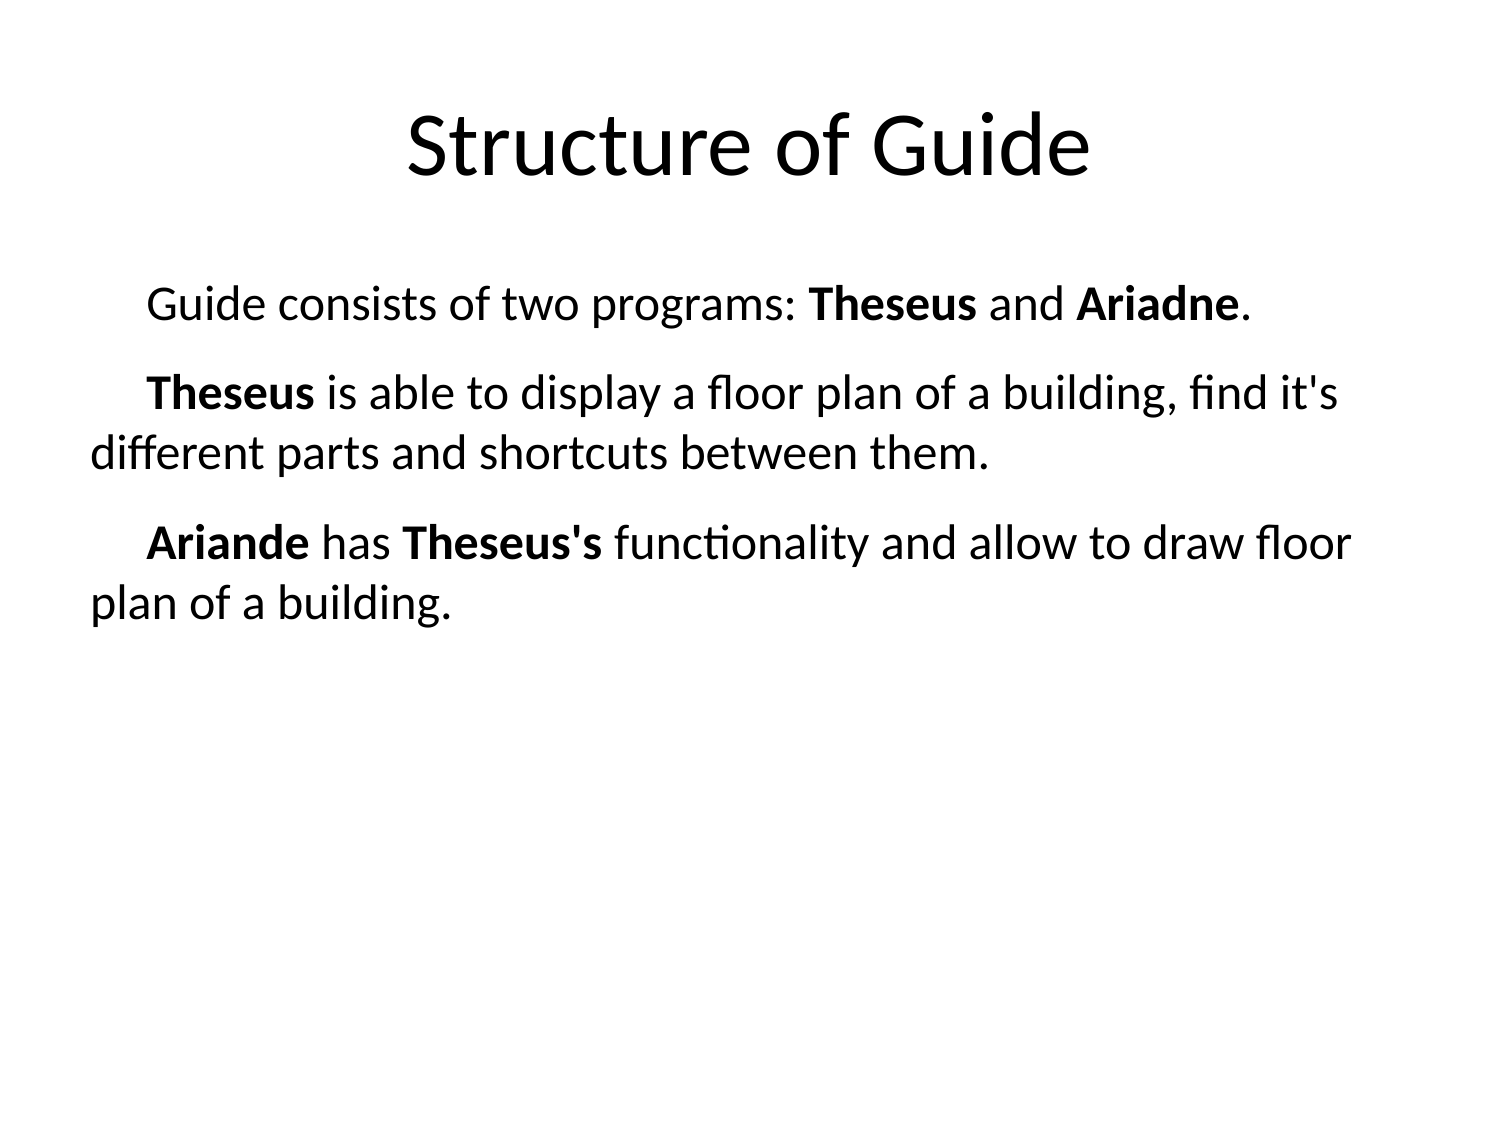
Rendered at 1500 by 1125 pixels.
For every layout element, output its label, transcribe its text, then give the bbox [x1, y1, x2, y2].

title Structure of Guide [75, 45, 1425, 233]
list Guide consists of two programs: Theseus and Ariadne. Theseus is able to display a floor plan of a building, find it's different parts and shortcuts between them. Ariande has Theseus's functionality and allow to draw floor plan of a building. [75, 262, 1426, 1005]
